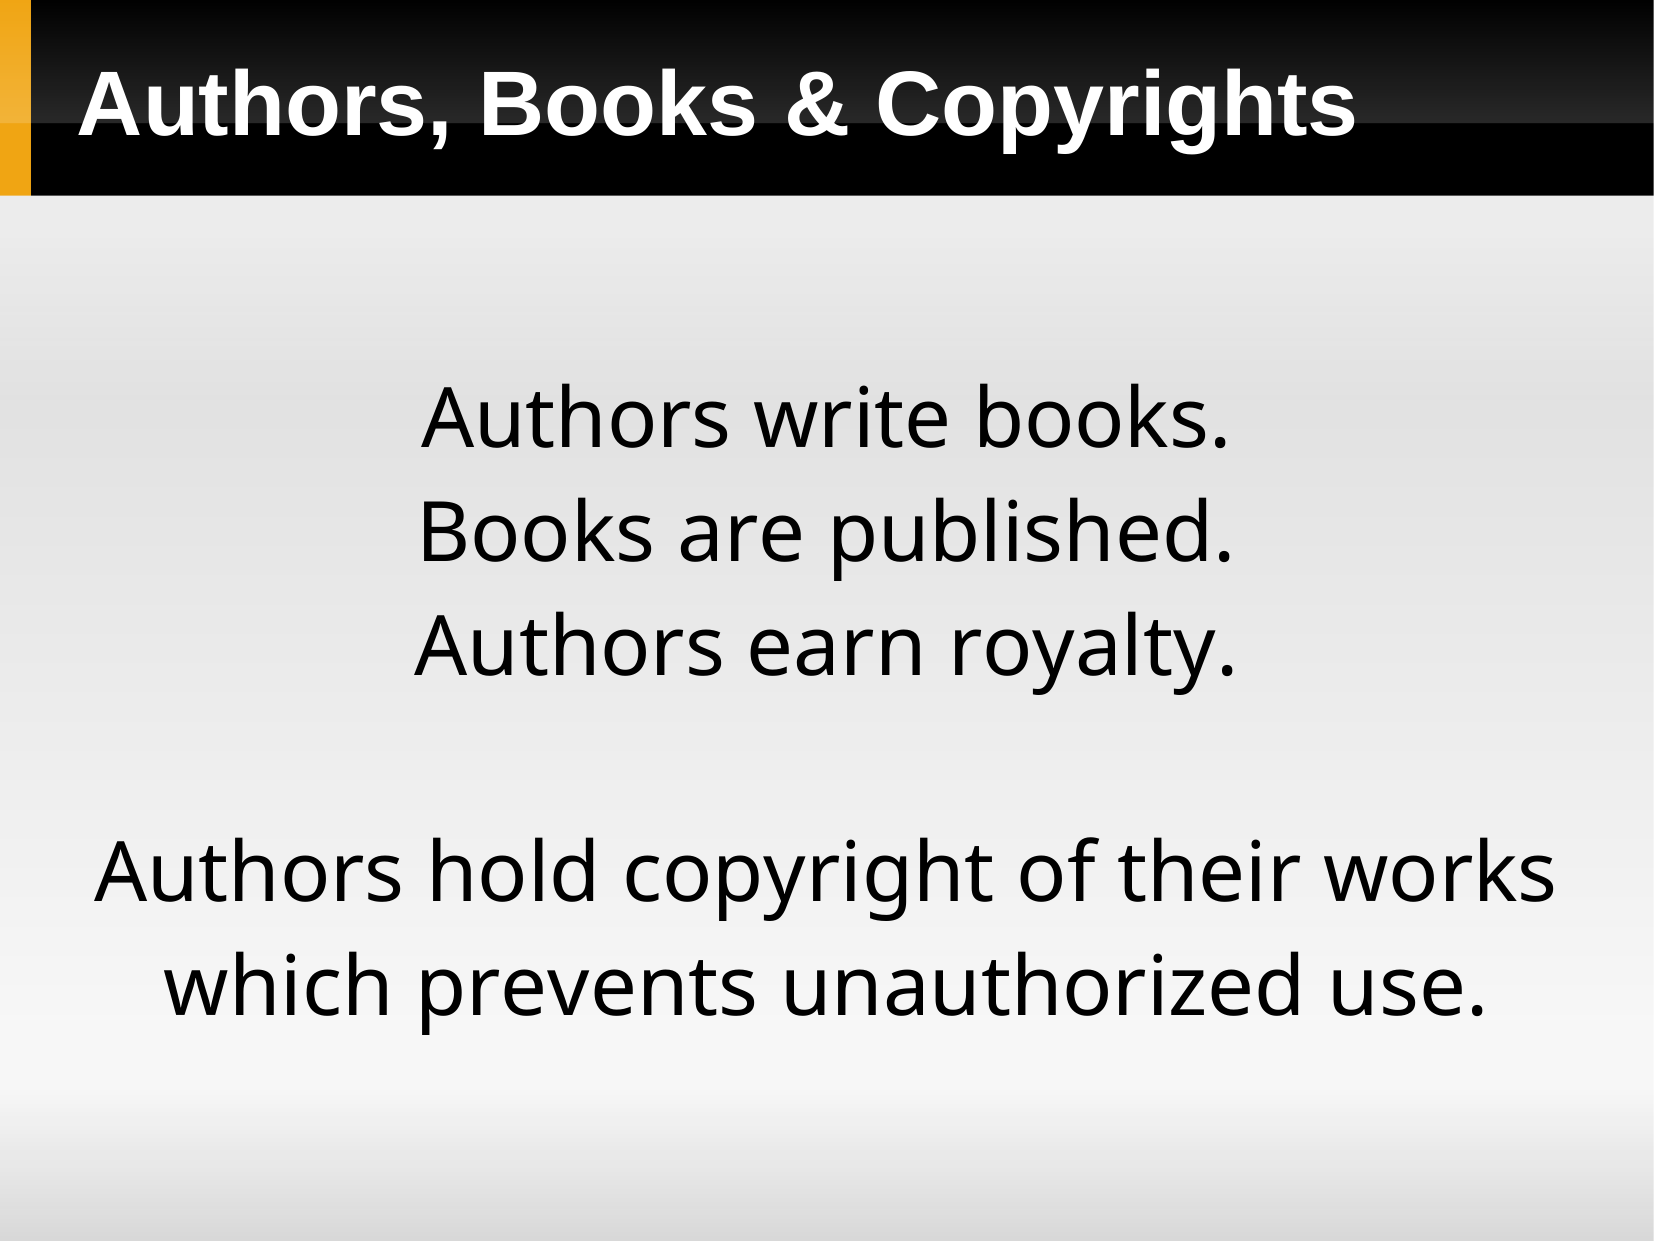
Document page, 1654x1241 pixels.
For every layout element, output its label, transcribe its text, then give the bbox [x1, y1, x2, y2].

picture [0, 0, 1654, 1241]
title Authors, Books & Copyrights [76, 0, 1565, 208]
subtitle Authors write books. Books are published. Authors earn royalty. Authors hold copyright of their works which prevents unauthorized use. [82, 290, 1571, 1109]
